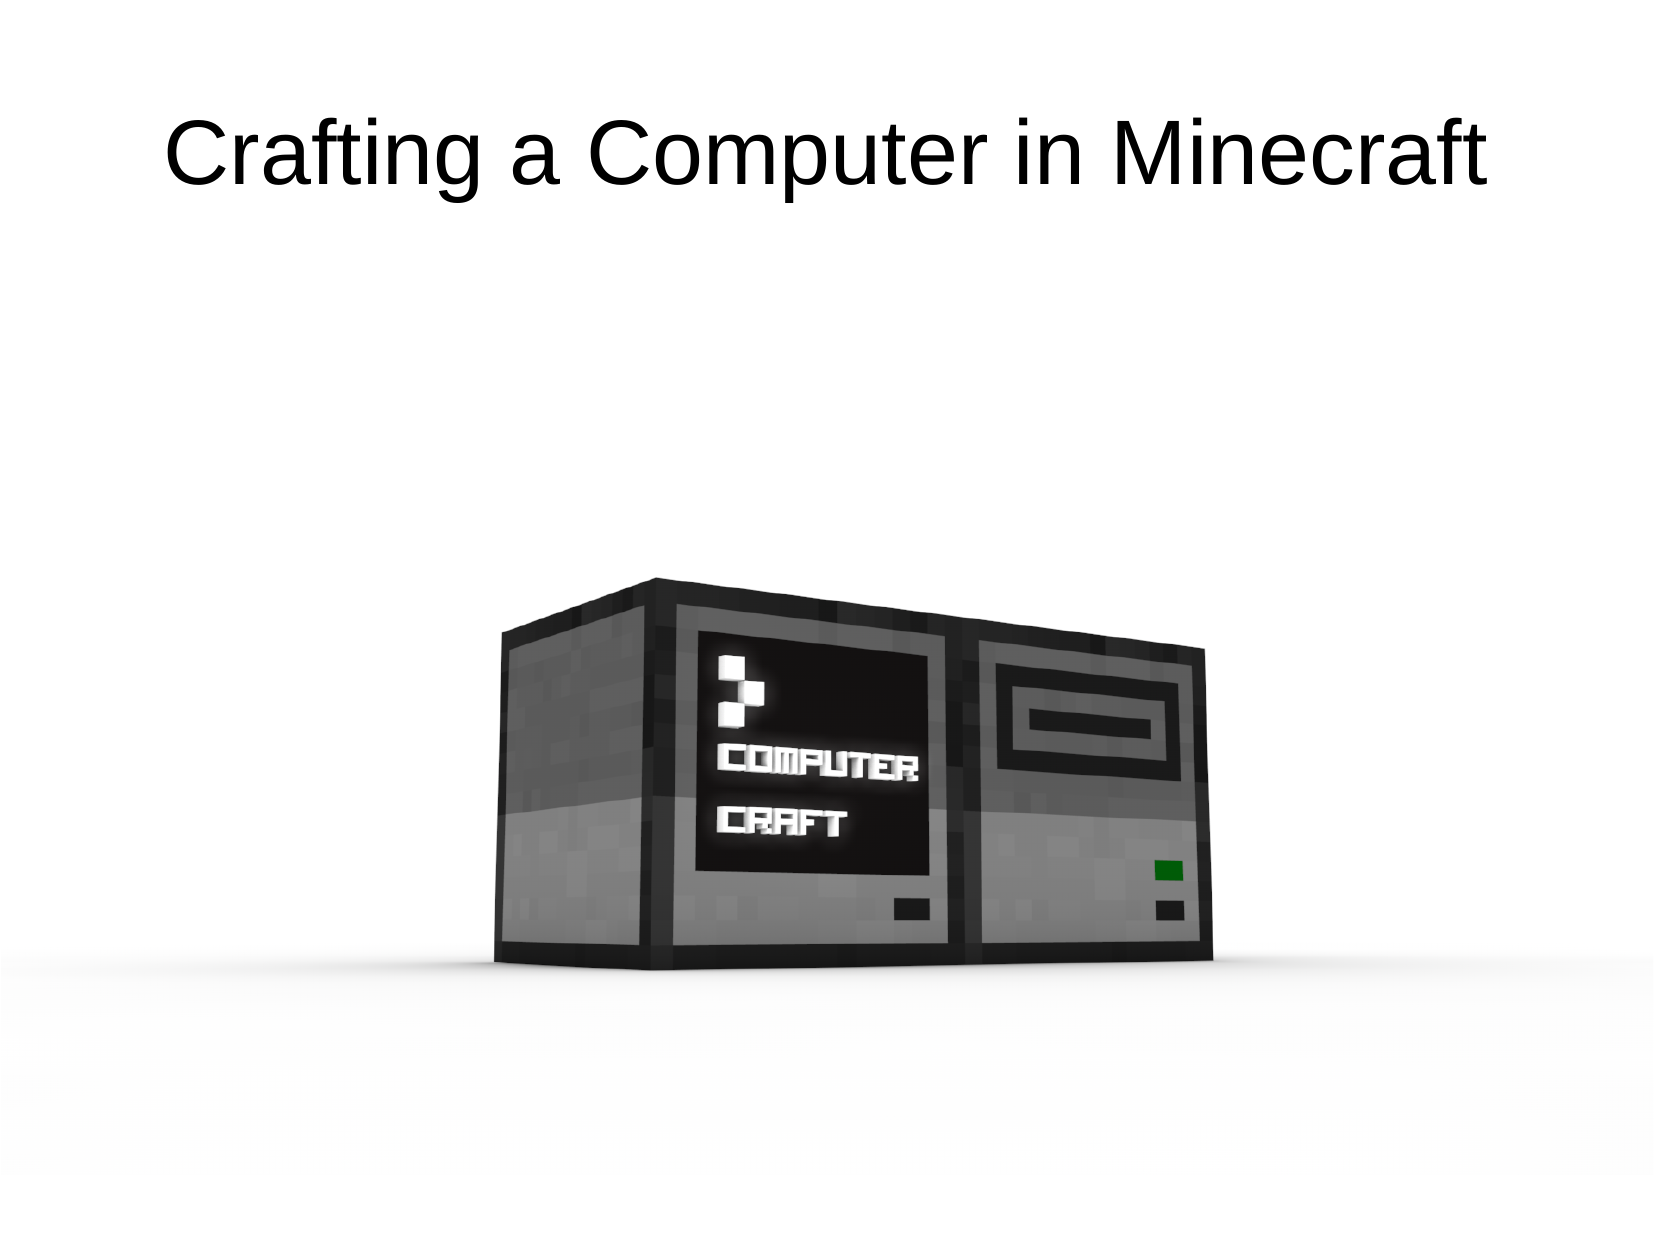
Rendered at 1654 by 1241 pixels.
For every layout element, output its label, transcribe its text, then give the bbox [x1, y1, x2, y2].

title Crafting a Computer in Minecraft [82, 49, 1571, 244]
picture [1, 244, 1654, 1175]
